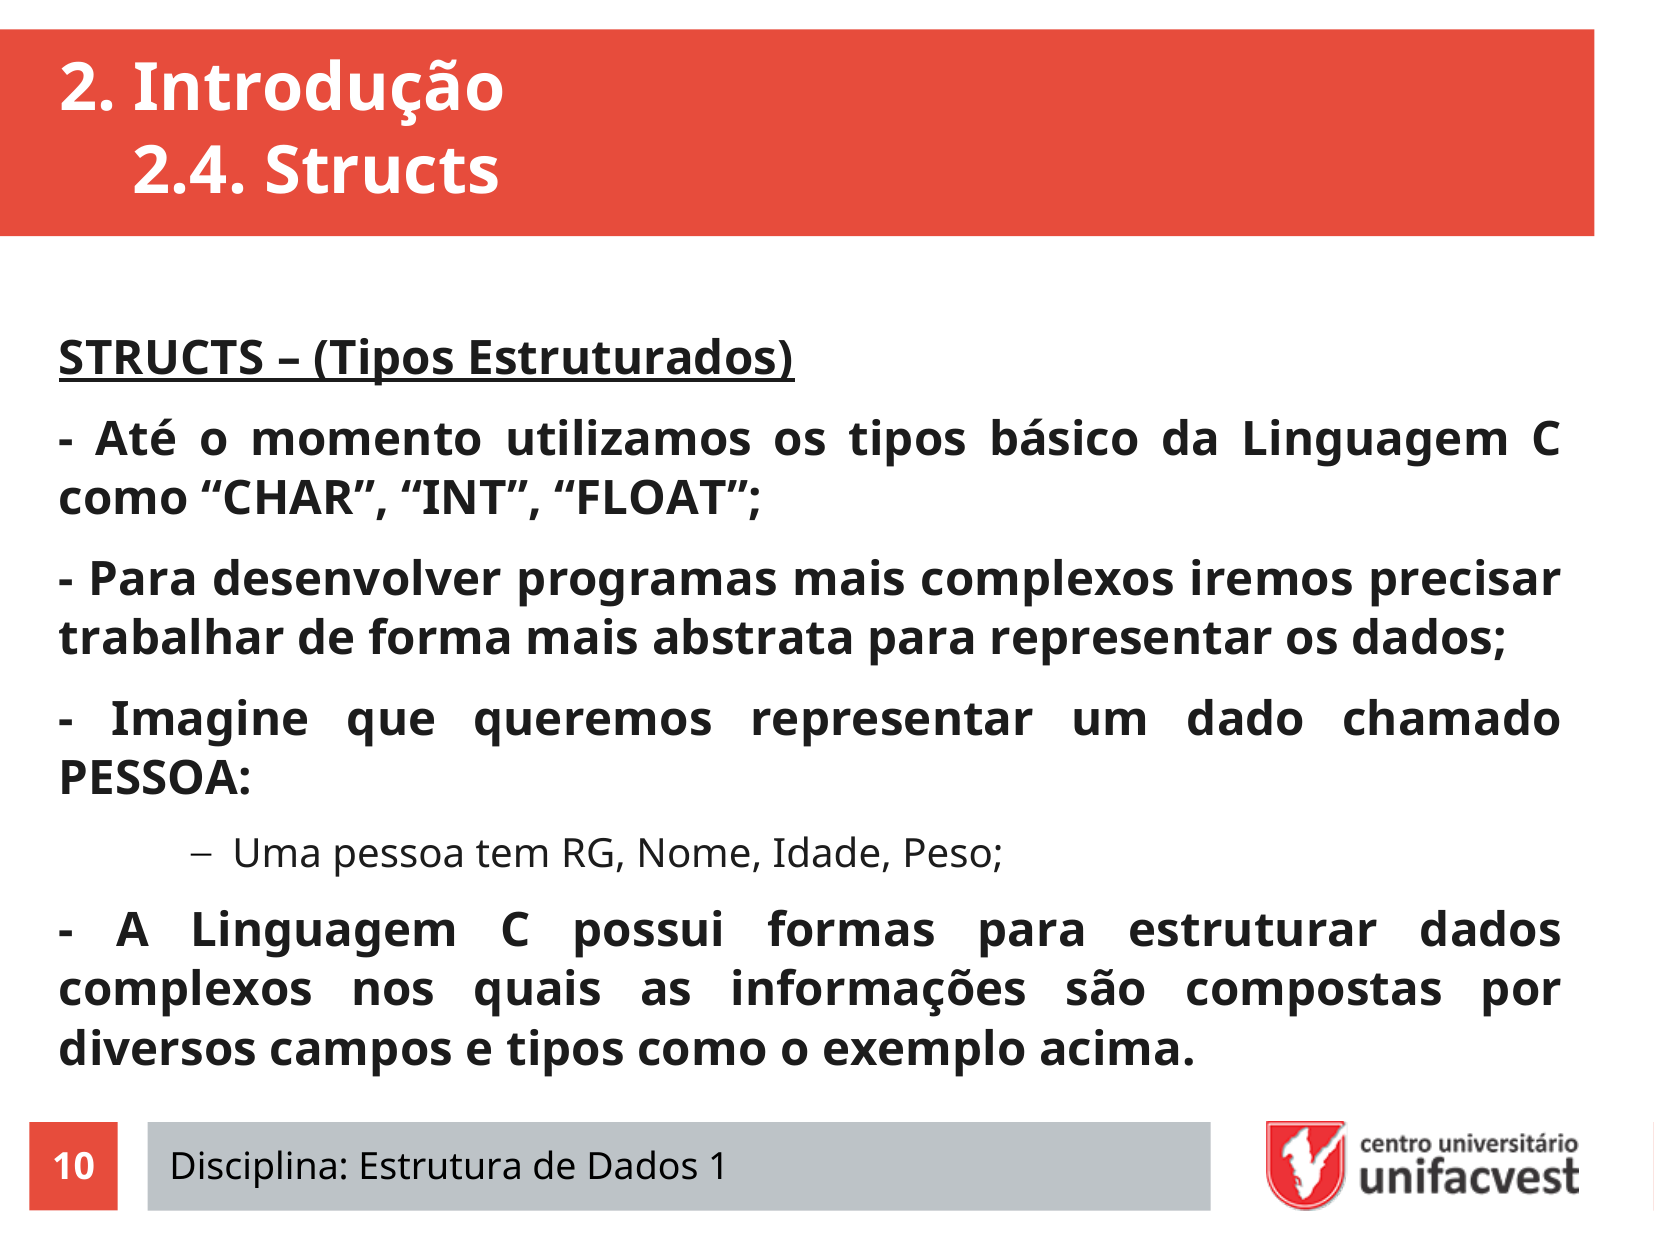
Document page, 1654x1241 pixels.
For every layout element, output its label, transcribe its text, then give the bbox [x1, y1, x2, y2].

text_box [1238, 1120, 1654, 1212]
picture [1266, 1121, 1579, 1211]
title 2. Introdução 2.4. Structs [59, 59, 1595, 207]
list STRUCTS – (Tipos Estruturados) - Até o momento utilizamos os tipos básico da Linguagem C como “CHAR”, “INT”, “FLOAT”; - Para desenvolver programas mais complexos iremos precisar trabalhar de forma mais abstrata para representar os dados; - Imagine que queremos representar um dado chamado PESSOA: Uma pessoa tem RG, Nome, Idade, Peso; - A Linguagem C possui formas para estruturar dados complexos nos quais as informações são compostas por diversos campos e tipos como o exemplo acima. [59, 324, 1566, 1093]
text_box Disciplina: Estrutura de Dados 1 [154, 1132, 1205, 1196]
